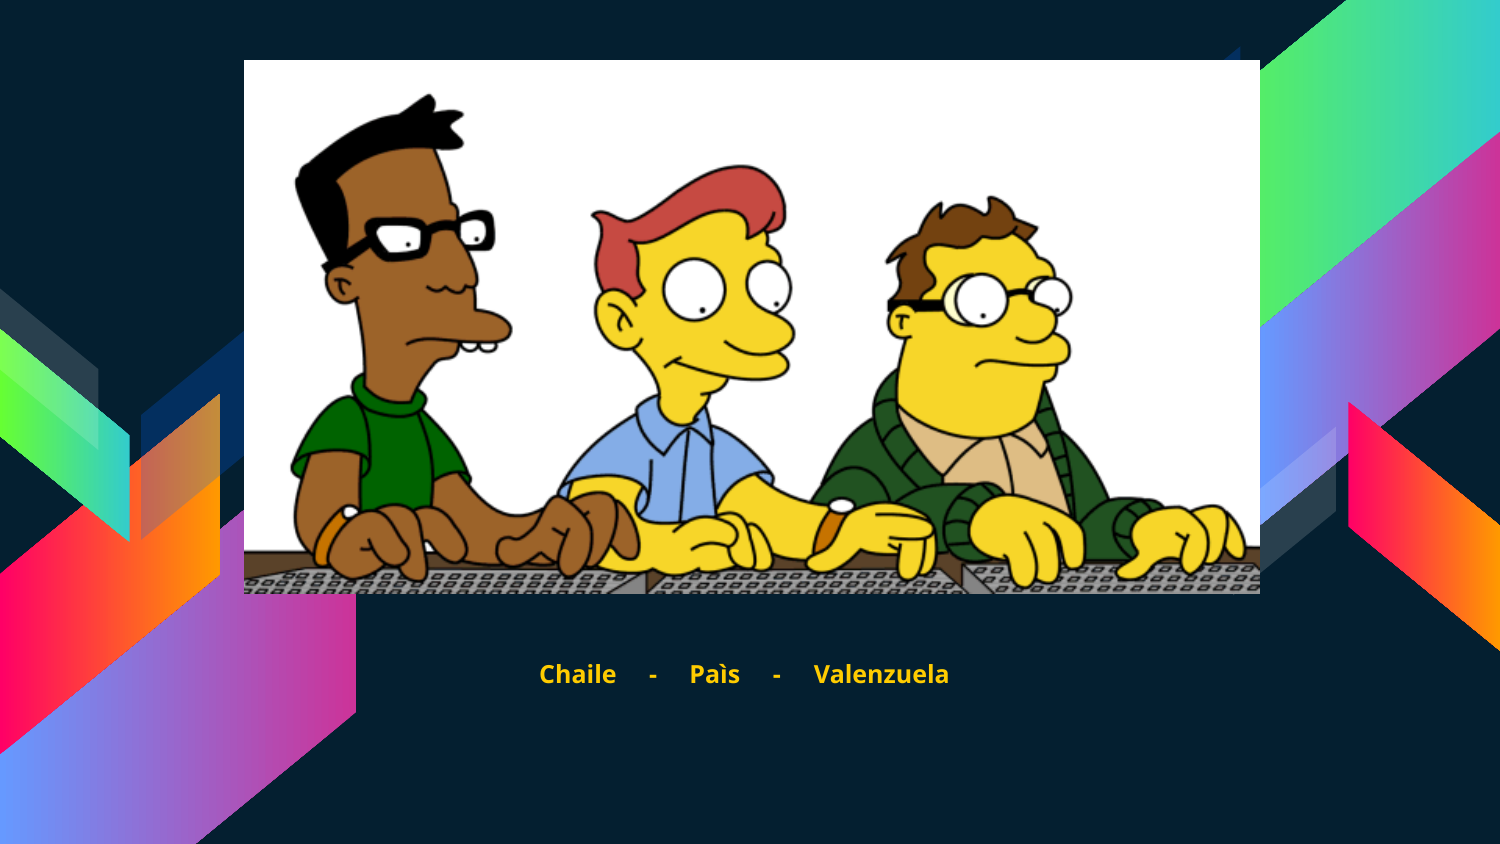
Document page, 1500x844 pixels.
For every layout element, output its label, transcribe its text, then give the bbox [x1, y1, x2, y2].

picture [244, 60, 1260, 594]
list Chaile - Paìs - Valenzuela [175, 643, 1347, 813]
